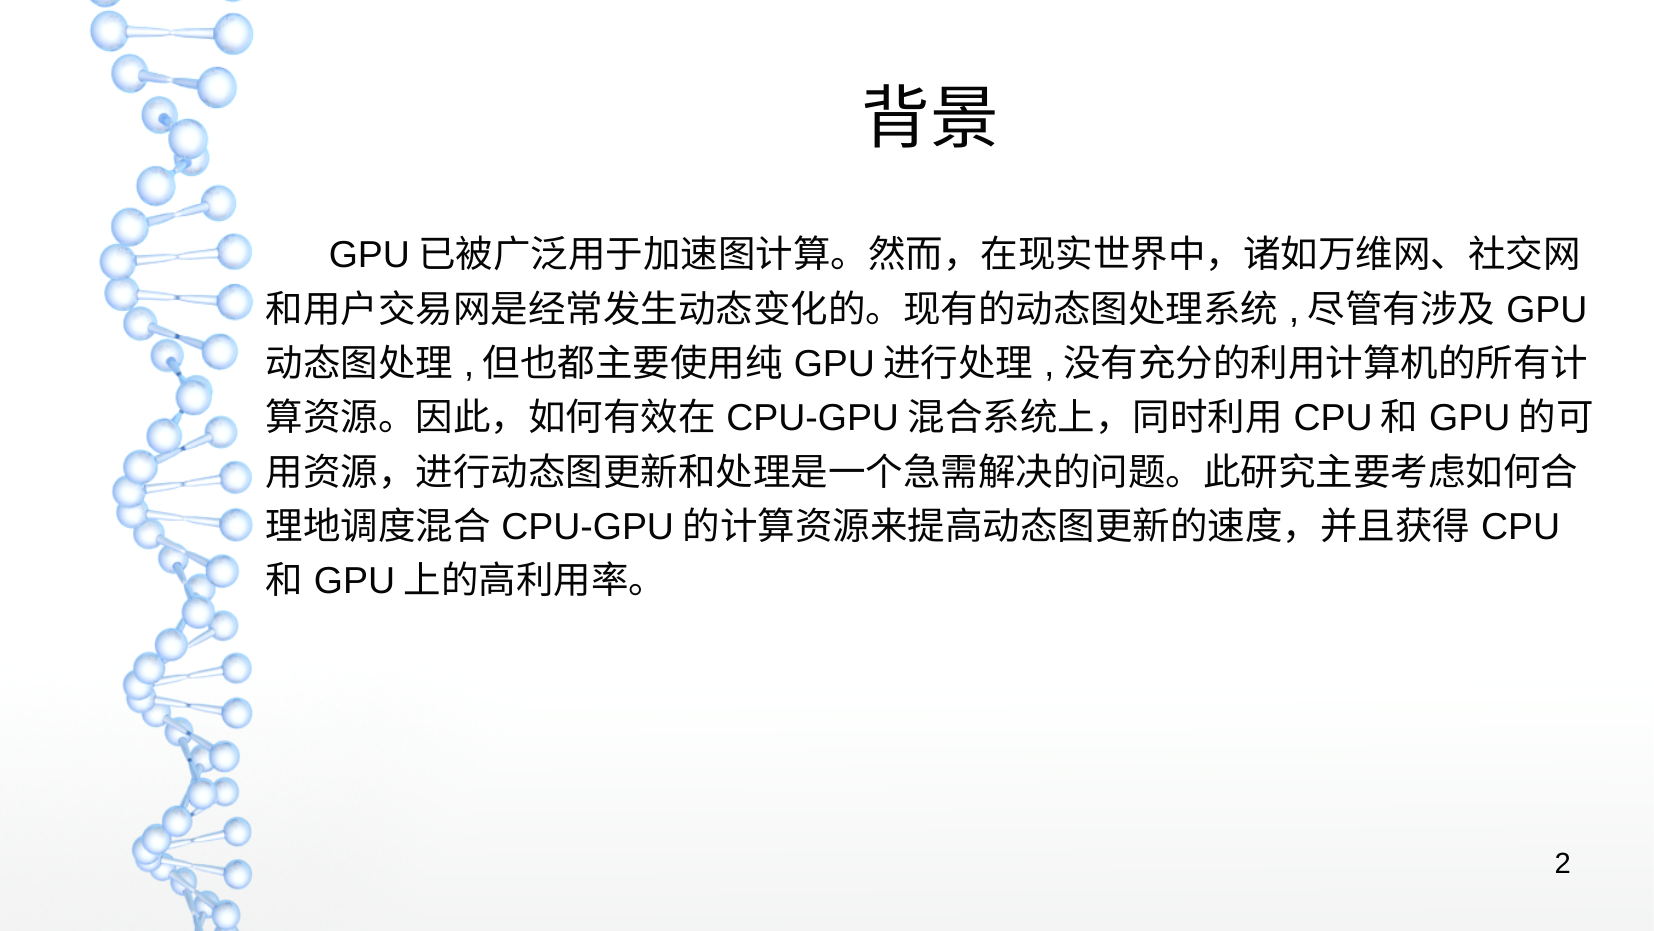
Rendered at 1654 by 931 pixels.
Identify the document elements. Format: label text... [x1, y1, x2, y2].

list GPU已被广泛用于加速图计算。然而，在现实世界中，诸如万维网、社交网和用户交易网是经常发生动态变化的。现有的动态图处理系统,尽管有涉及GPU动态图处理,但也都主要使用纯GPU进行处理,没有充分的利用计算机的所有计算资源。因此，如何有效在CPU-GPU混合系统上，同时利用CPU和GPU的可用资源，进行动态图更新和处理是一个急需解决的问题。此研究主要考虑如何合理地调度混合CPU-GPU的计算资源来提高动态图更新的速度，并且获得CPU和GPU上的高利用率。 [265, 224, 1595, 764]
title 背景 [265, 35, 1595, 189]
picture [0, 0, 1654, 931]
